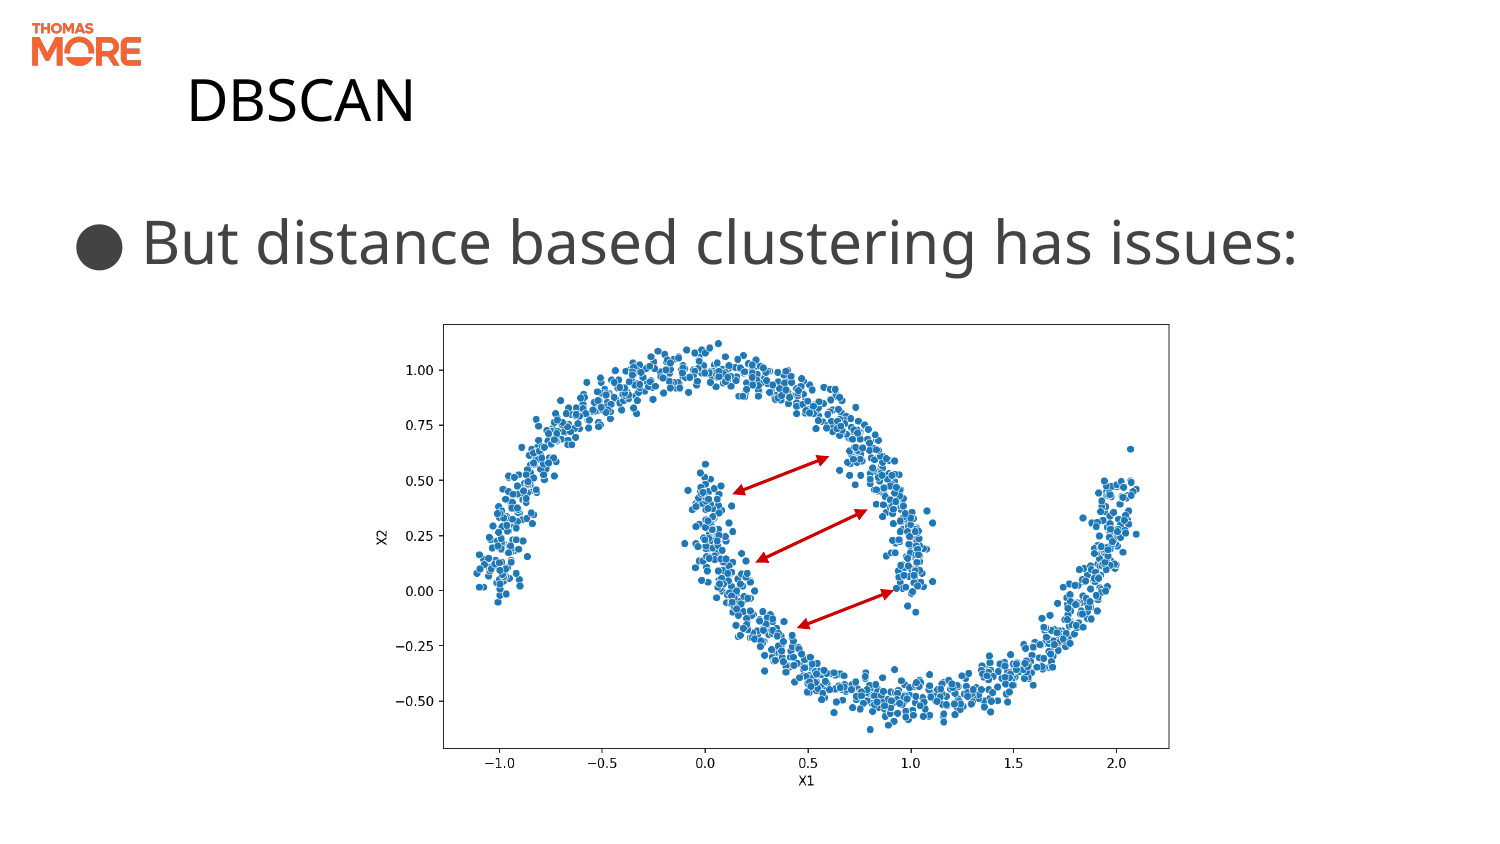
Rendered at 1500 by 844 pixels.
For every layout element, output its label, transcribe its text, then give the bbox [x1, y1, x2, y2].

list But distance based clustering has issues: [51, 189, 1476, 750]
picture [367, 315, 1178, 797]
title DBSCAN [171, 48, 1449, 143]
picture [22, 13, 151, 76]
